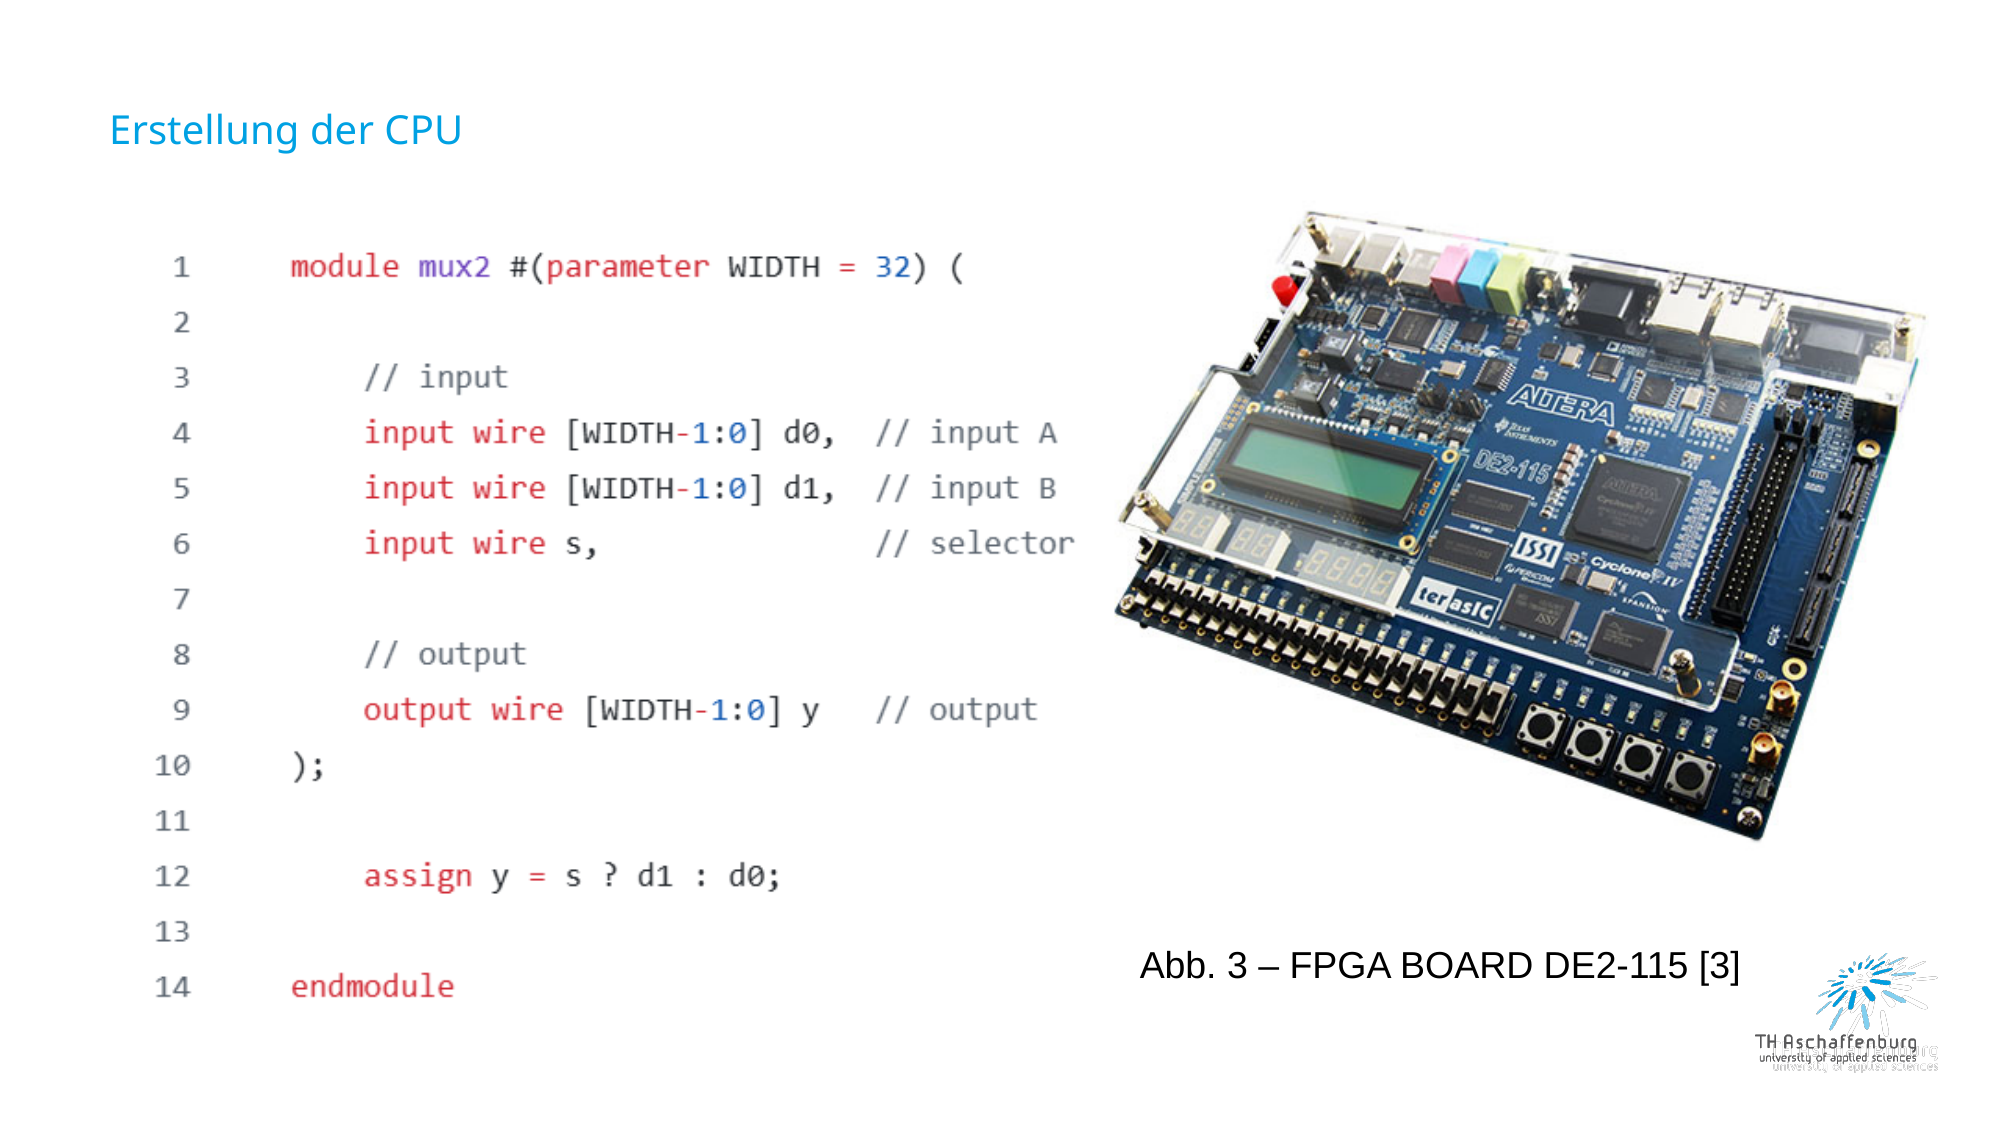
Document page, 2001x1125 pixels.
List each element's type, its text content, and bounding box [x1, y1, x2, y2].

picture [1755, 953, 1938, 1073]
text_box Abb. 3 – FPGA BOARD DE2-115 [3] [1125, 937, 1763, 1037]
title Erstellung der CPU [94, 94, 1820, 165]
picture [127, 187, 1951, 1025]
